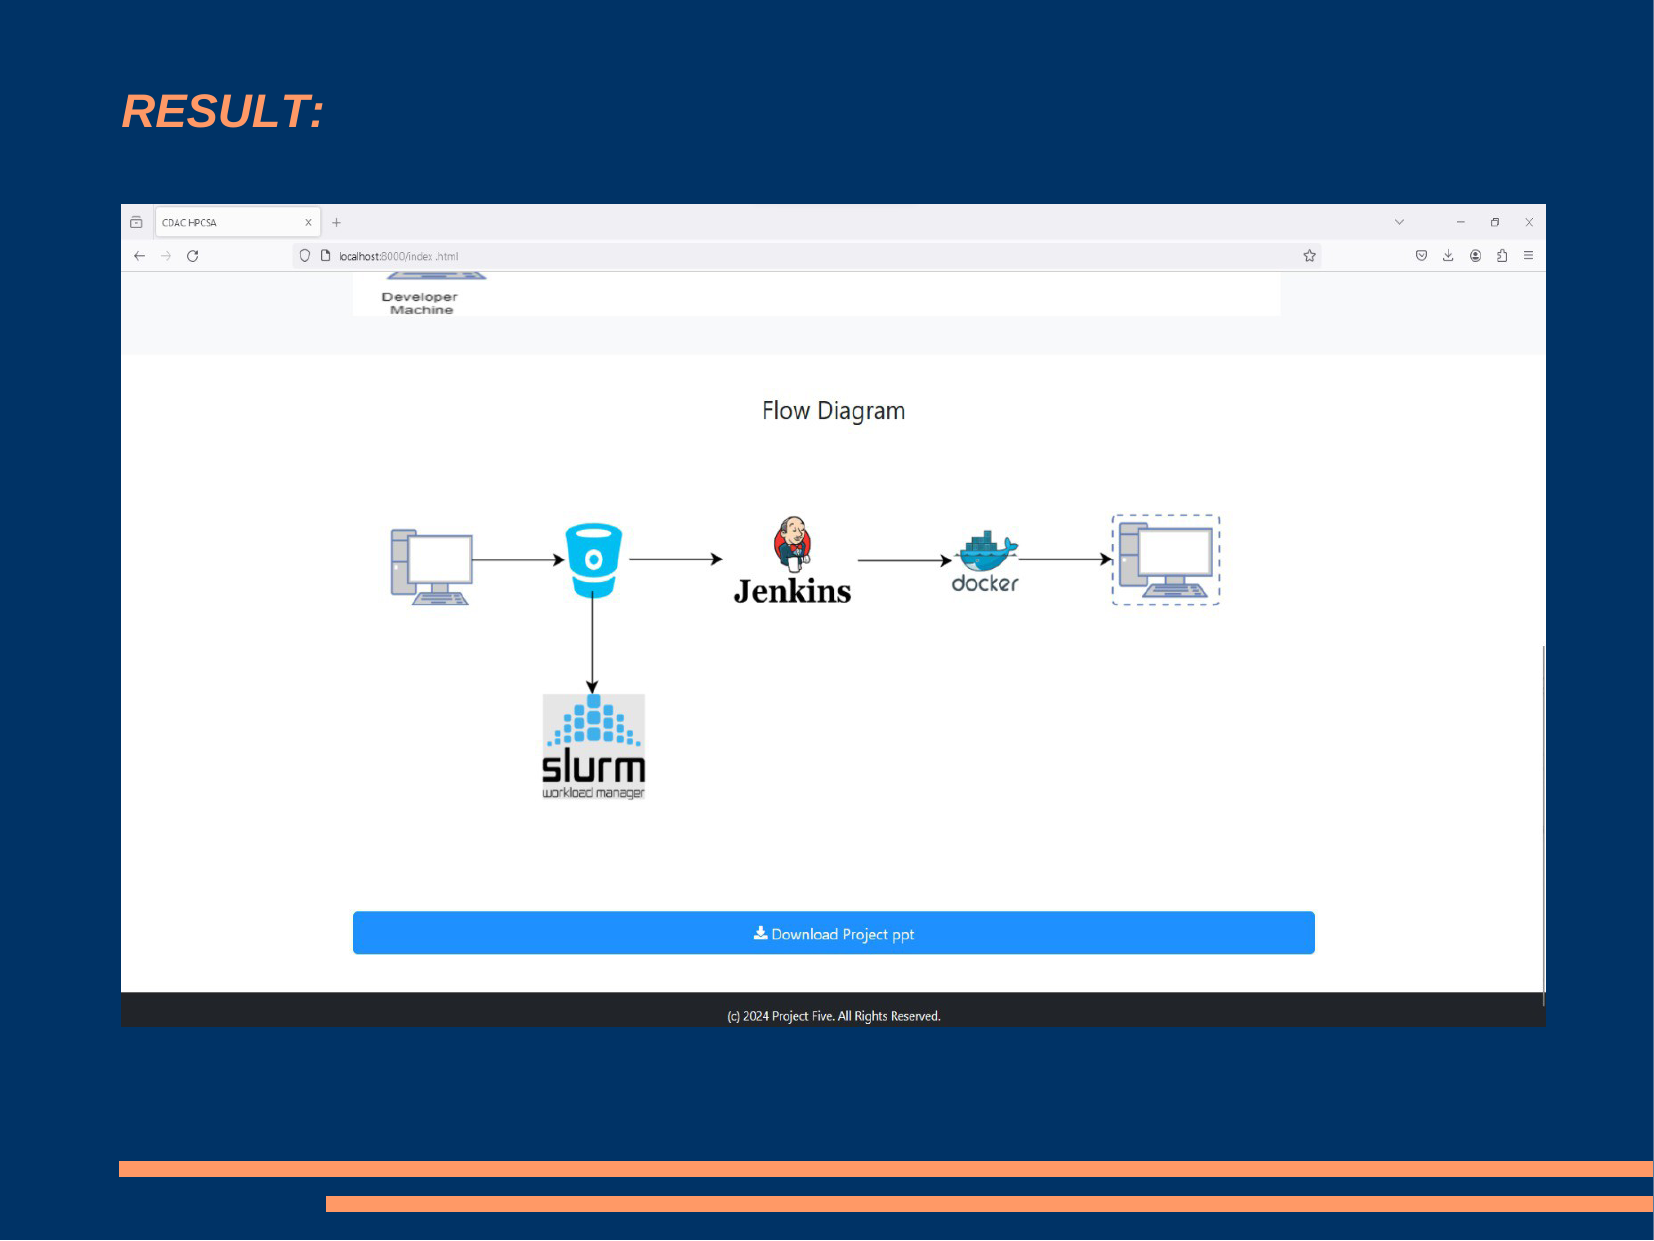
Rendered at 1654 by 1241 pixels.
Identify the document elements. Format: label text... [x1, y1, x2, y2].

picture [121, 204, 1546, 1027]
title RESULT: [121, 4, 1534, 204]
